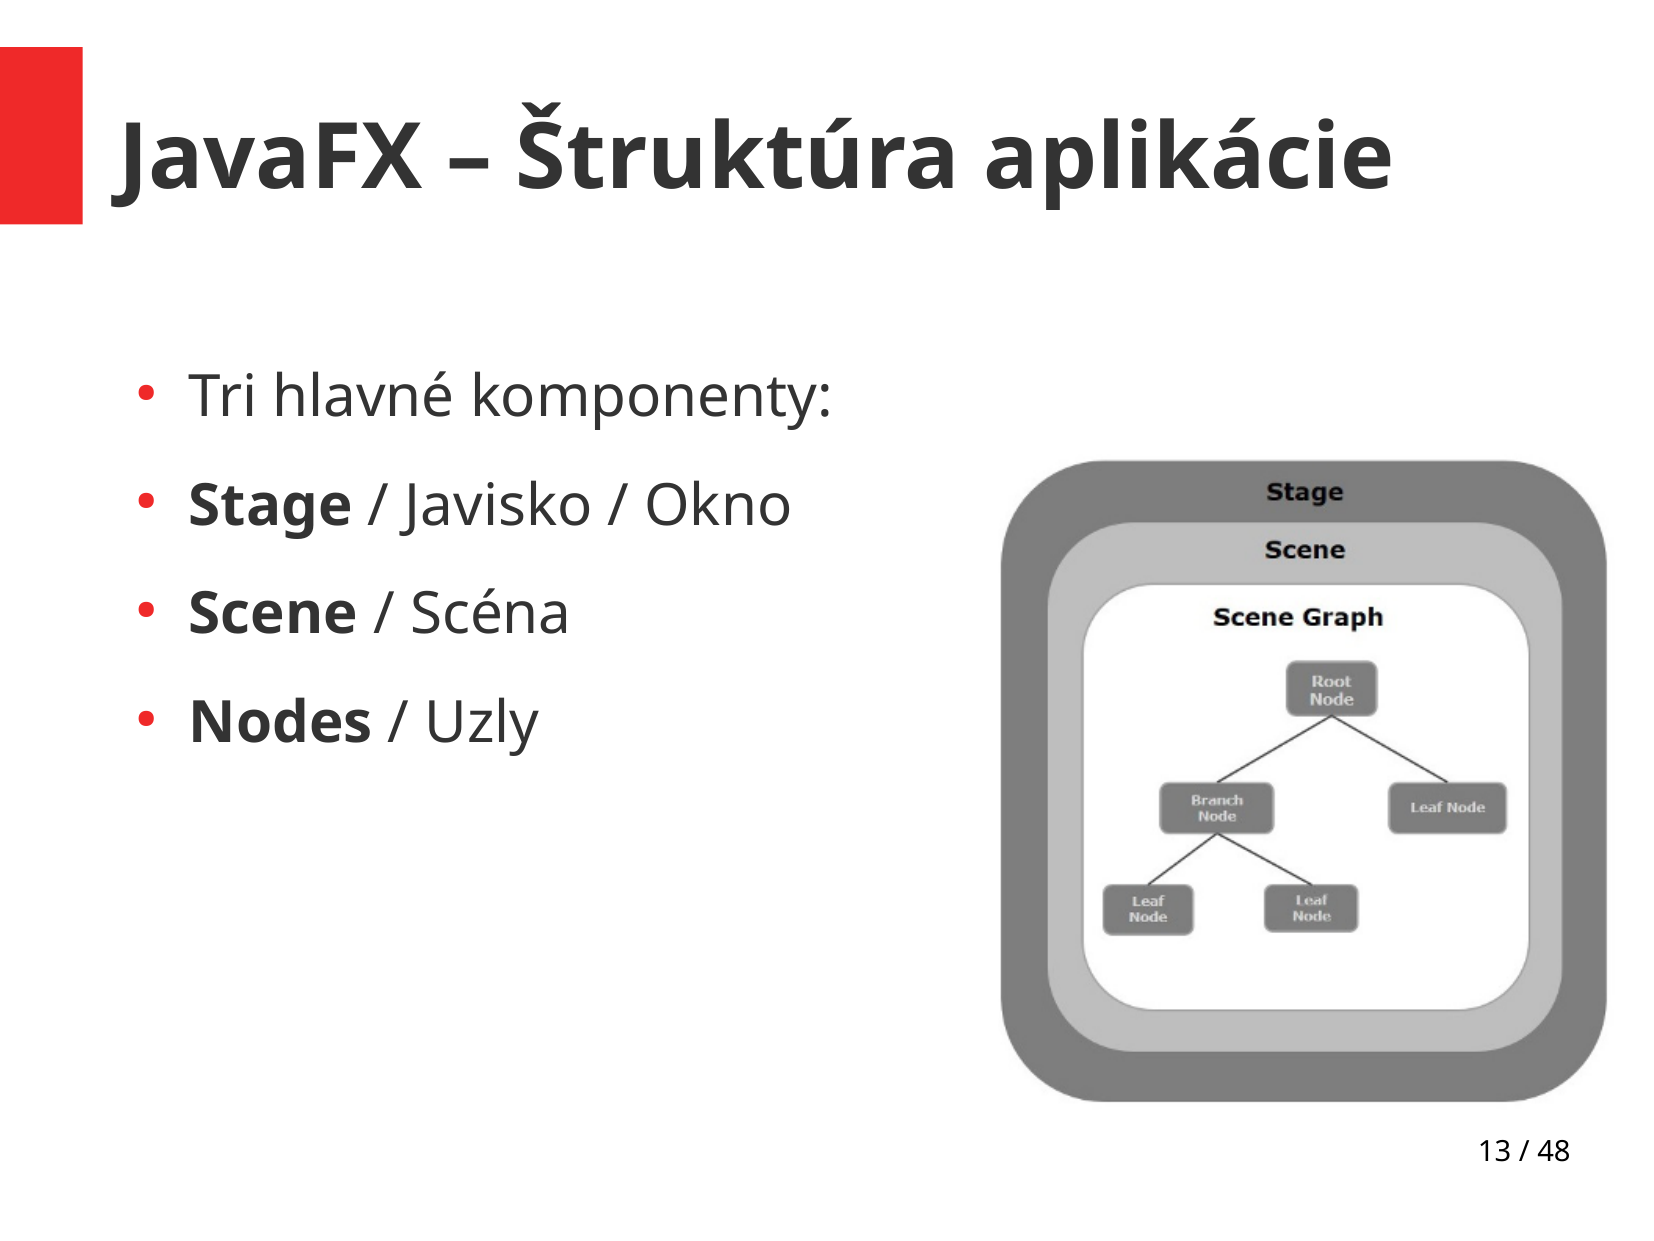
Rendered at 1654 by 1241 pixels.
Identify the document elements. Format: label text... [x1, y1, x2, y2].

picture [998, 449, 1615, 1110]
title JavaFX – Štruktúra aplikácie [118, 45, 1571, 260]
list Tri hlavné komponenty: Stage / Javisko / Okno Scene / Scéna Nodes / Uzly [118, 354, 1536, 1074]
